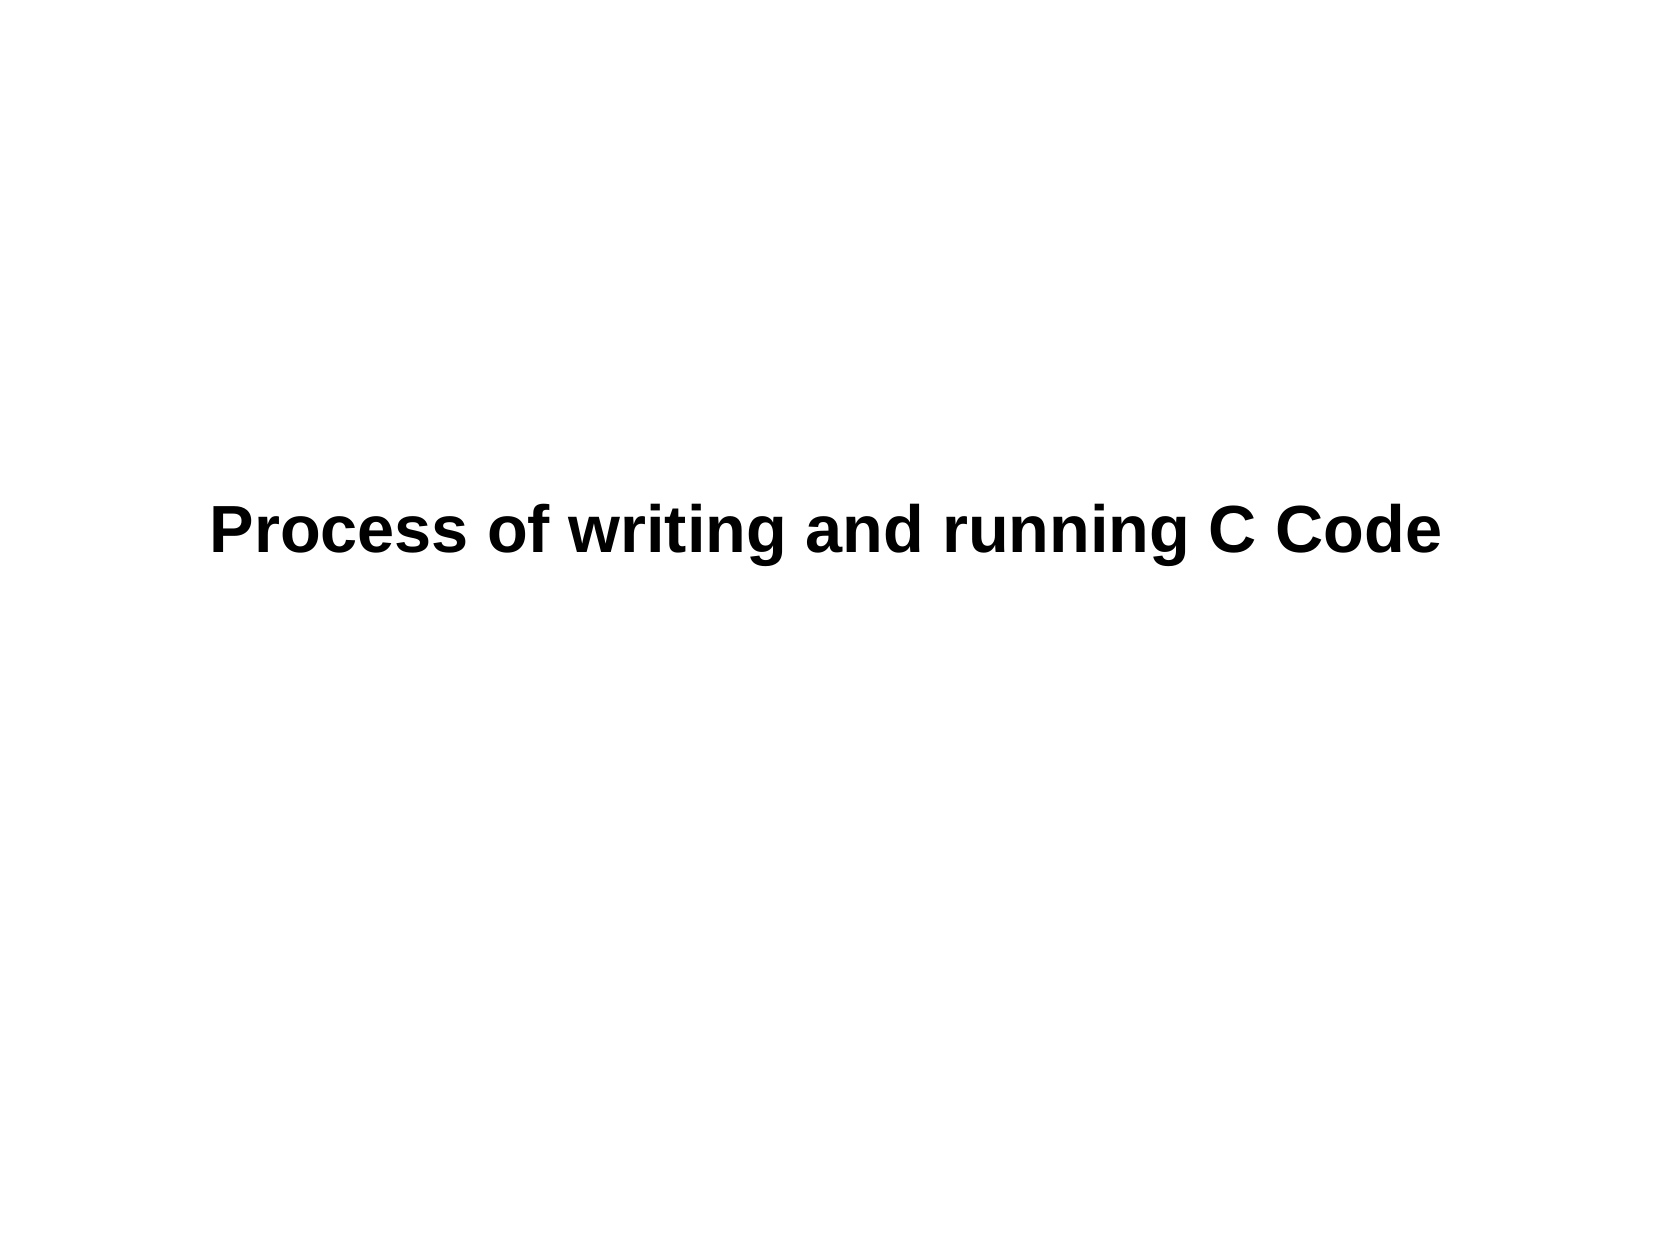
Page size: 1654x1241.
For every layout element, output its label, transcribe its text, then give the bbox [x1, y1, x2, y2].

subtitle Process of writing and running C Code [82, 49, 1571, 1010]
